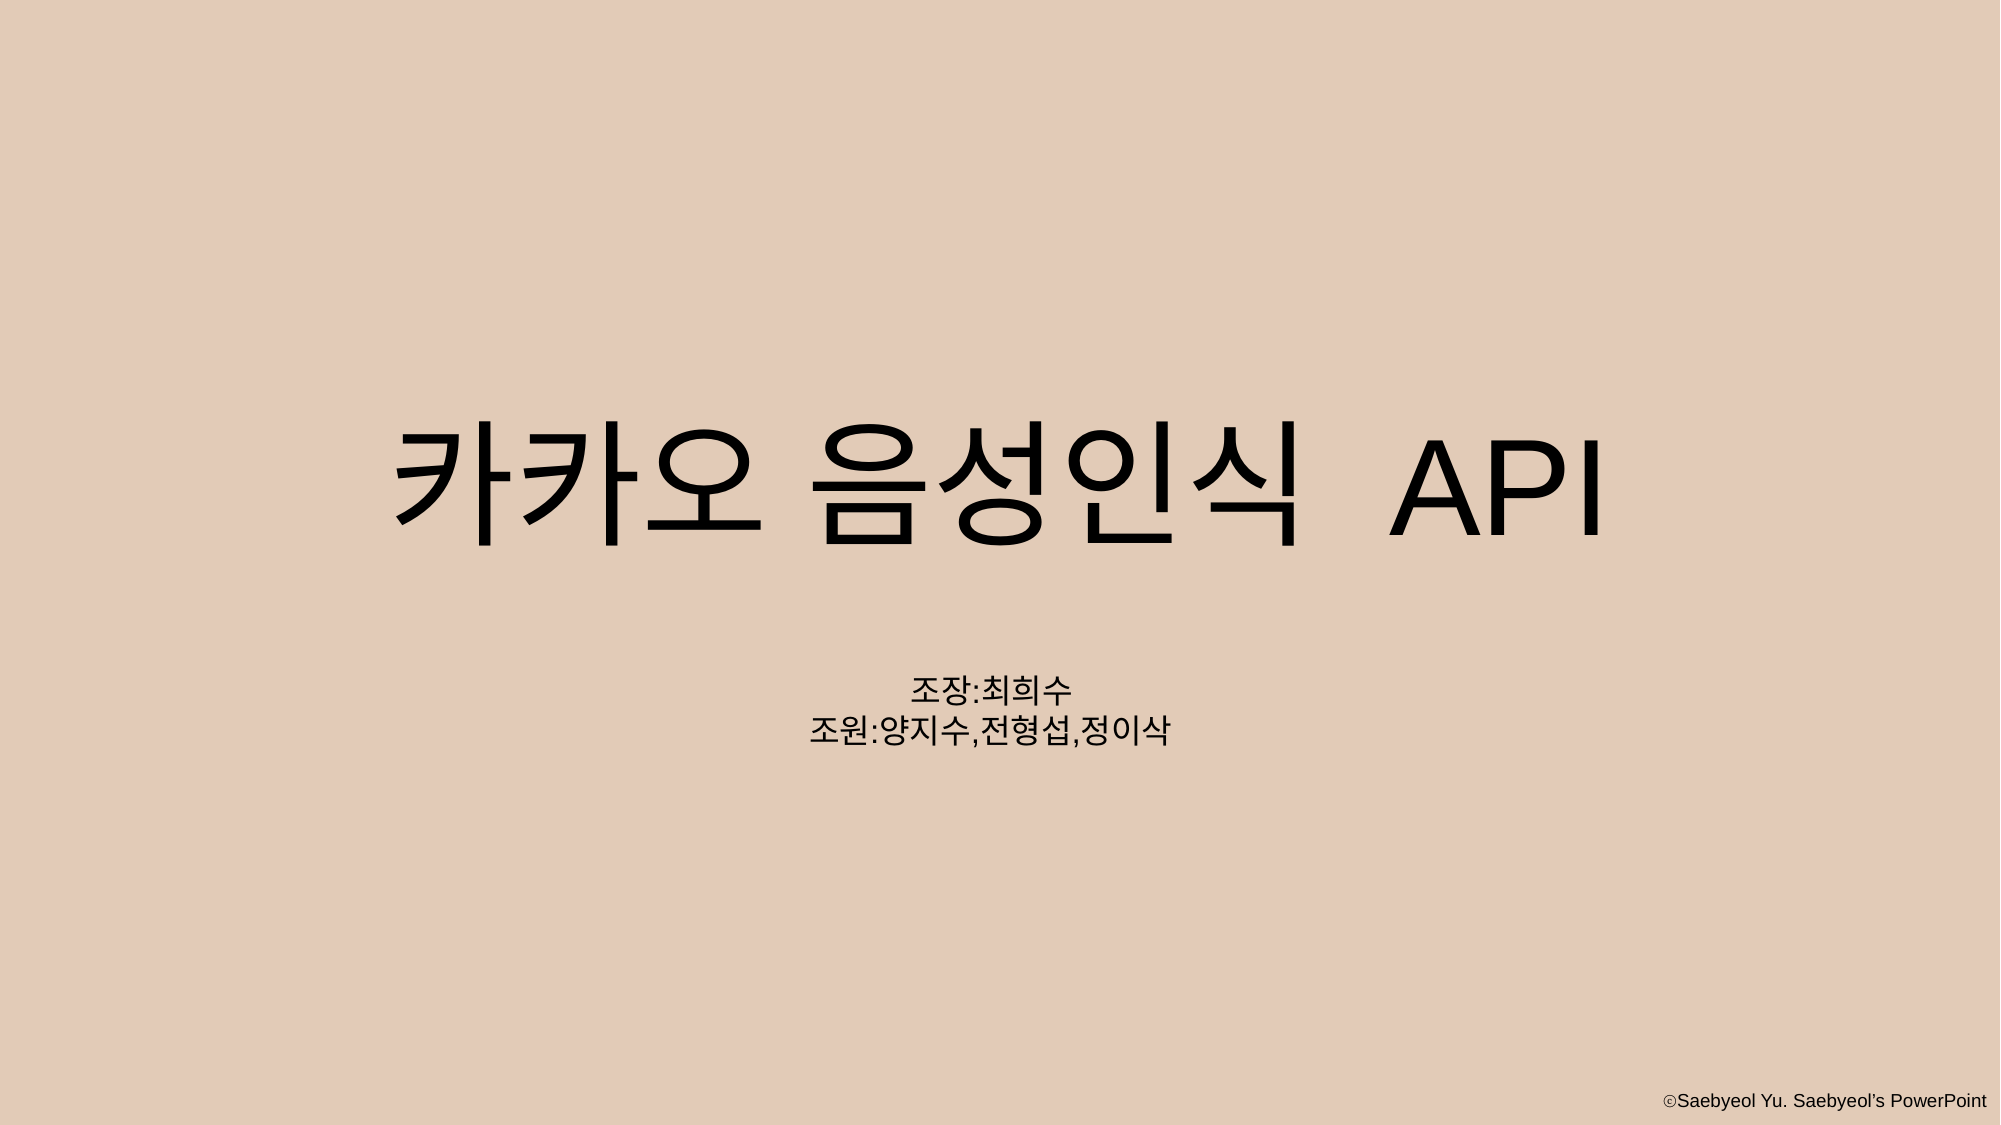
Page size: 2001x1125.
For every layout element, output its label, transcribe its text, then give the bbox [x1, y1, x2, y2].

text_box 카카오 음성인식 API [268, 390, 1732, 571]
text_box 조장:최희수 조원:양지수,전형섭,정이삭 [784, 662, 1216, 758]
